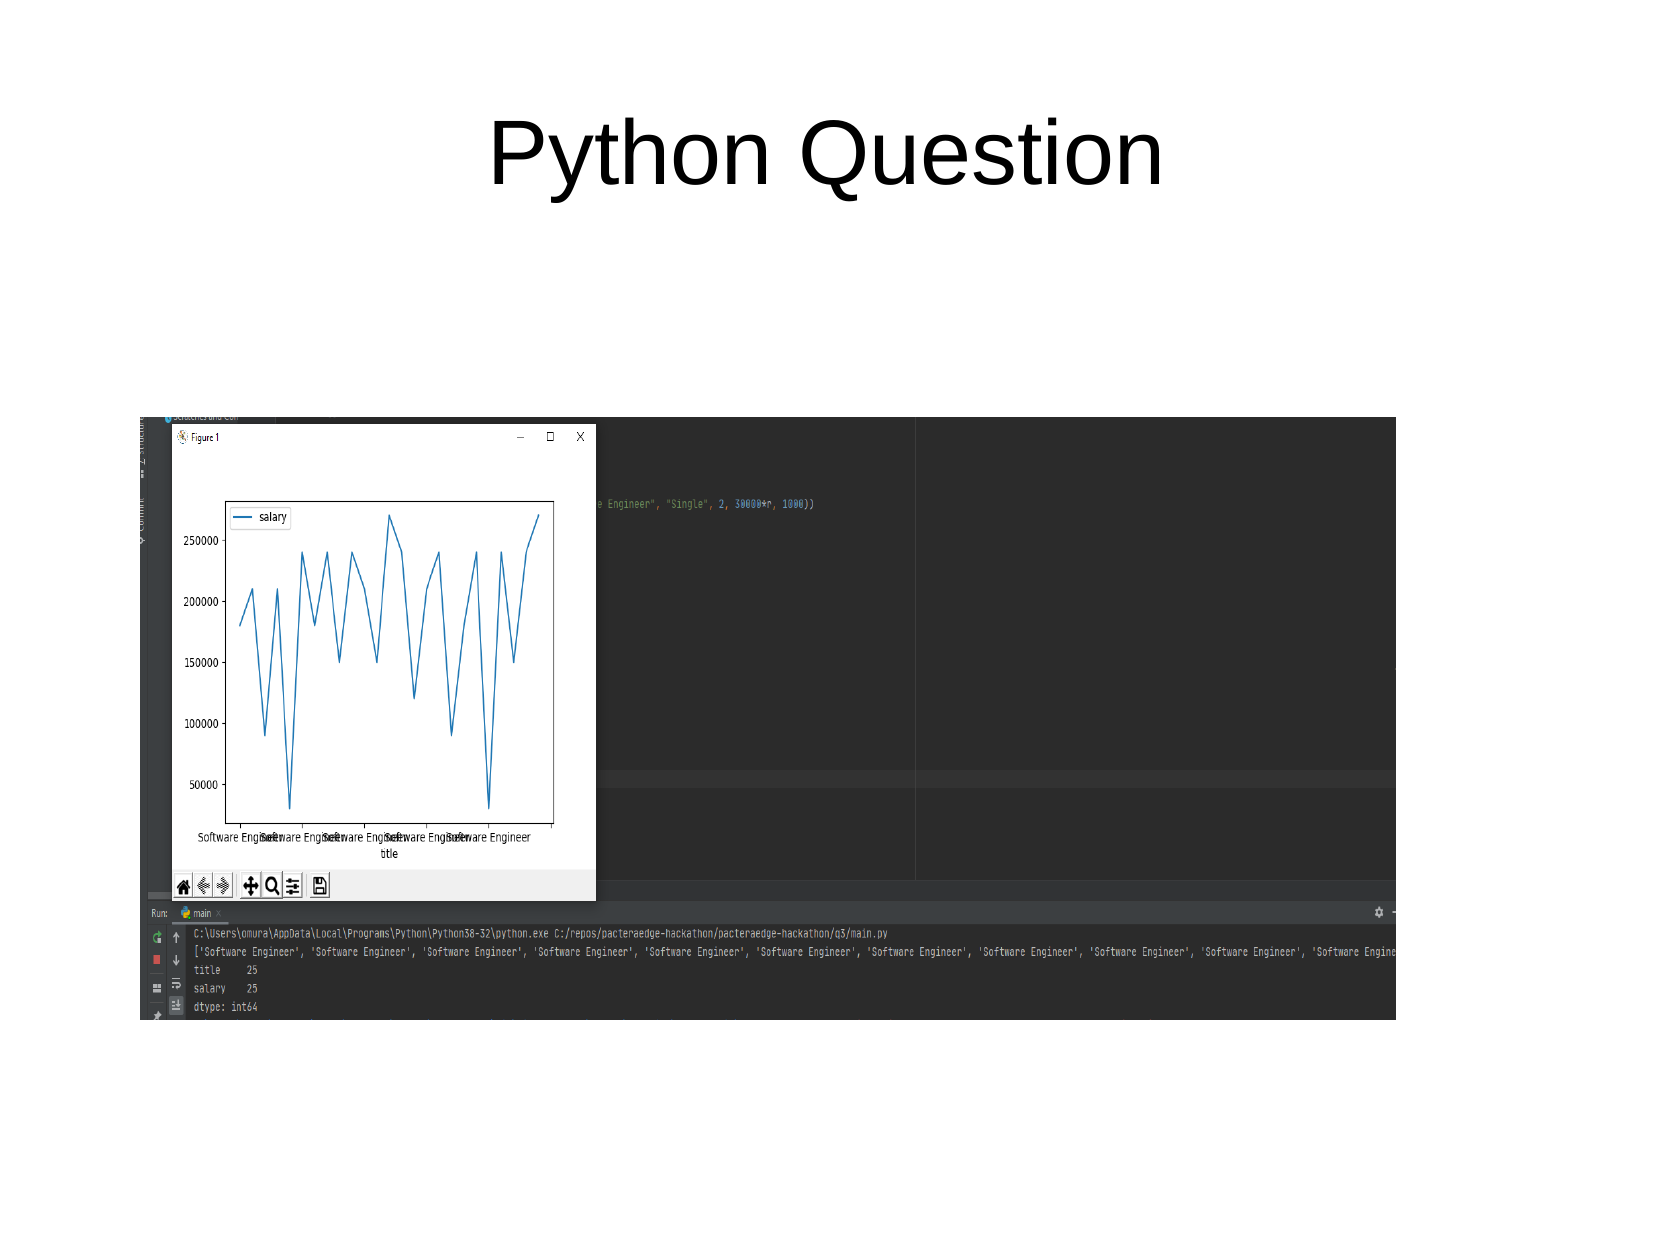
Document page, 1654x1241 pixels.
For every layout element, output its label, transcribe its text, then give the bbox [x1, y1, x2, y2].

picture [140, 417, 1396, 1021]
title Python Question [82, 49, 1571, 257]
